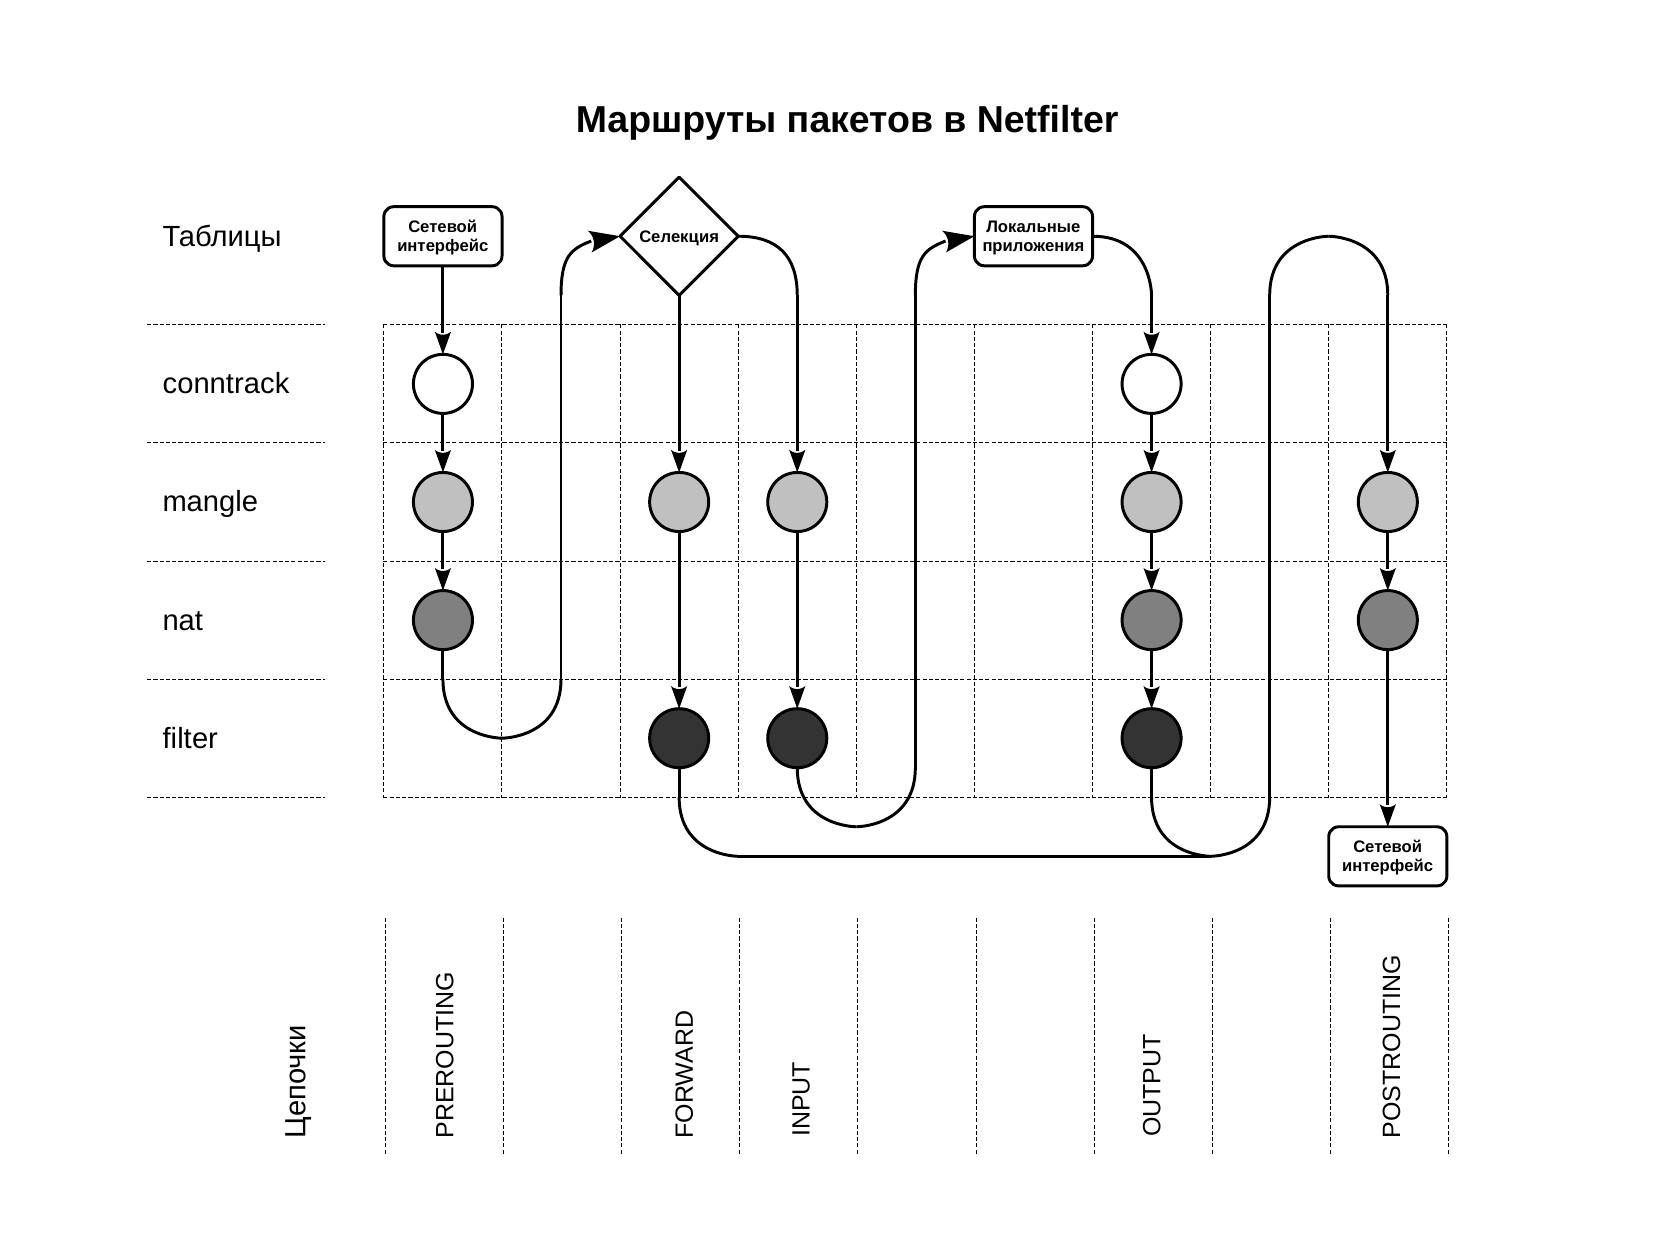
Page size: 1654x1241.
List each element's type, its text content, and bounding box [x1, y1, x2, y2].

text_box [649, 472, 709, 532]
text_box Сетевой интерфейс [1328, 826, 1447, 886]
text_box filter [147, 714, 325, 762]
text_box POSTROUTING [1358, 915, 1425, 1154]
text_box Маршруты пакетов в Netfilter [561, 90, 1152, 149]
text_box [1122, 472, 1182, 532]
text_box PREROUTING [414, 915, 475, 1154]
text_box [1122, 708, 1182, 768]
text_box [1122, 590, 1182, 650]
text_box Сетевой интерфейс [383, 206, 503, 266]
text_box Селекция [620, 177, 738, 295]
text_box INPUT [767, 915, 834, 1152]
text_box [767, 472, 827, 532]
text_box [649, 708, 709, 768]
text_box conntrack [147, 359, 325, 408]
text_box Таблицы [147, 206, 325, 266]
text_box [1358, 590, 1418, 650]
text_box Локальные приложения [974, 206, 1093, 266]
text_box nat [147, 596, 325, 644]
text_box [413, 590, 473, 650]
text_box [1358, 472, 1418, 532]
text_box Цепочки [265, 915, 325, 1154]
text_box OUTPUT [1122, 915, 1182, 1152]
text_box mangle [147, 477, 325, 526]
text_box [767, 708, 827, 768]
text_box [413, 472, 473, 532]
text_box FORWARD [651, 915, 718, 1154]
